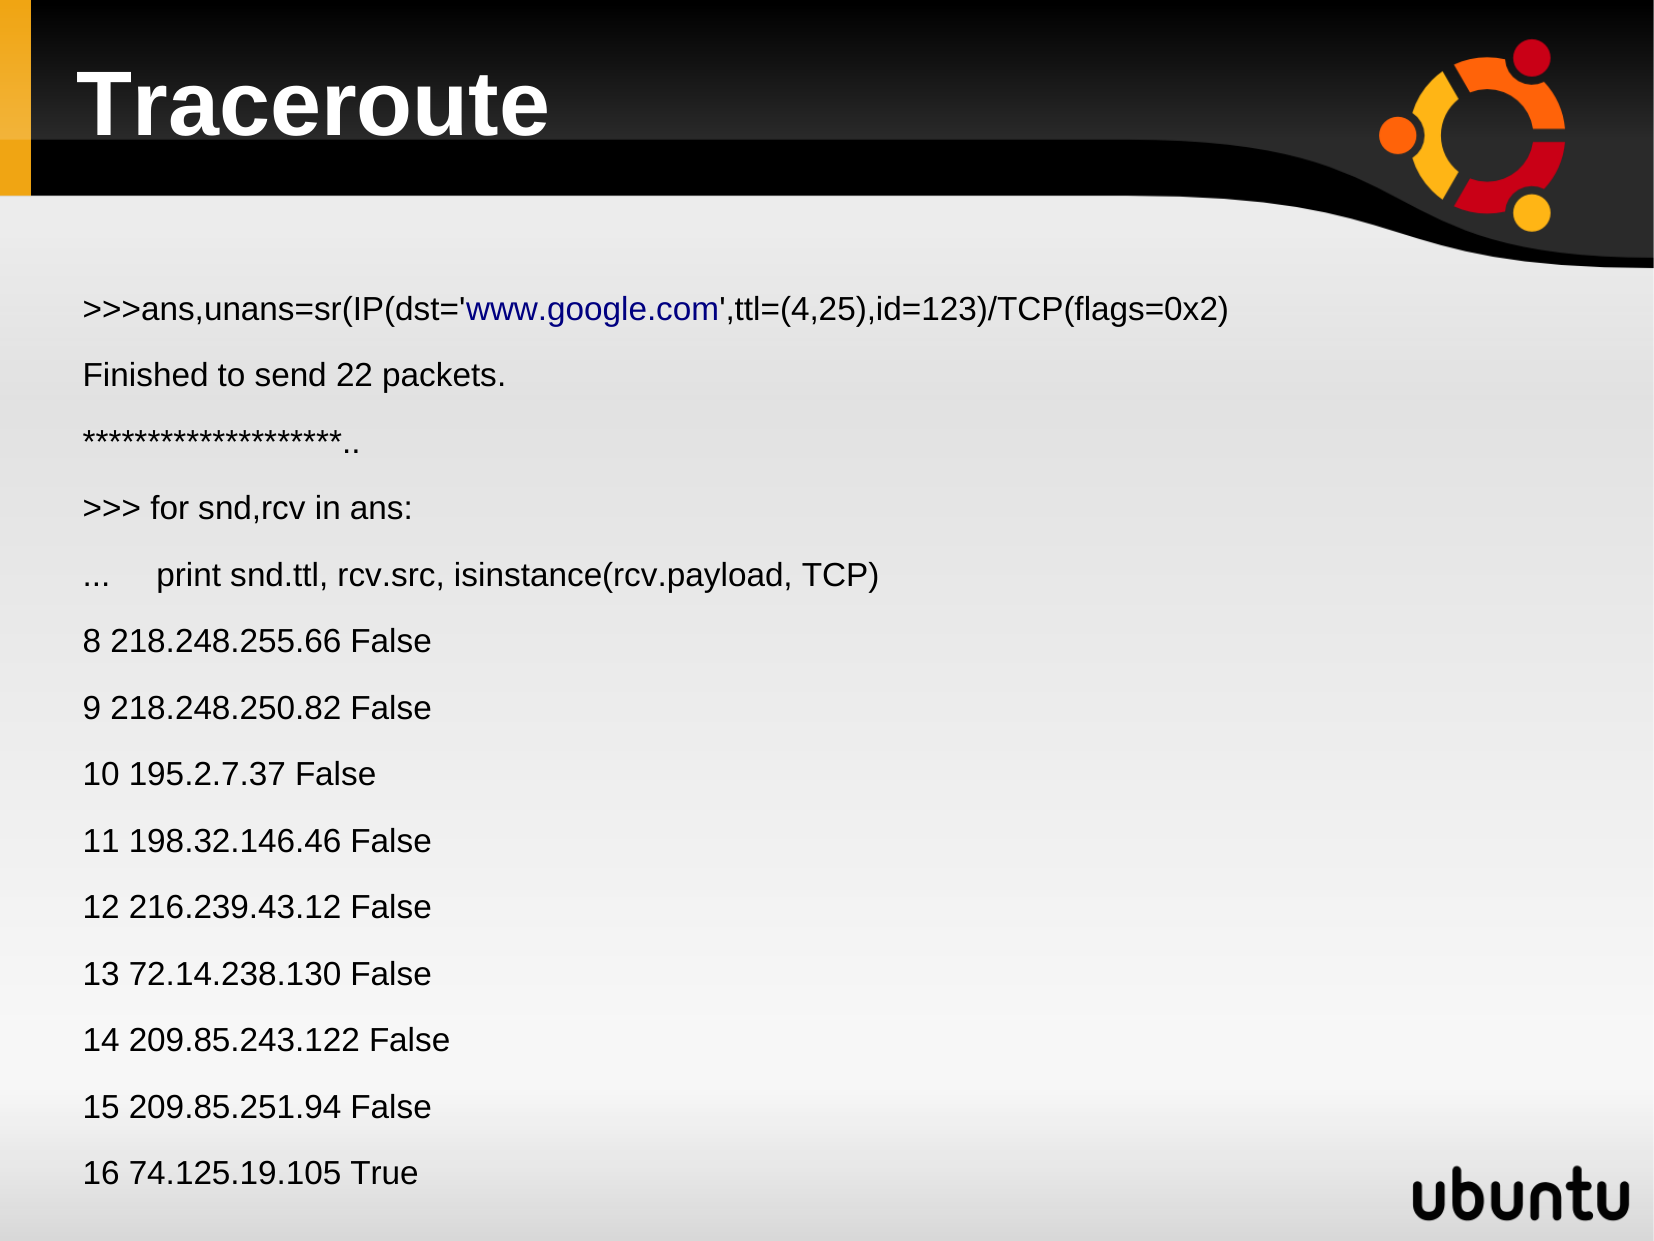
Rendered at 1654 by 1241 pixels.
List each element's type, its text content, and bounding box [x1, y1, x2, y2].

picture [0, 0, 1654, 1241]
list >>>ans,unans=sr(IP(dst='www.google.com',ttl=(4,25),id=123)/TCP(flags=0x2) Finished to send 22 packets. ********************.. >>> for snd,rcv in ans: ... print snd.ttl, rcv.src, isinstance(rcv.payload, TCP) 8 218.248.255.66 False 9 218.248.250.82 False 10 195.2.7.37 False 11 198.32.146.46 False 12 216.239.43.12 False 13 72.14.238.130 False 14 209.85.243.122 False 15 209.85.251.94 False 16 74.125.19.105 True [82, 290, 1571, 1192]
title Traceroute [76, 7, 1565, 200]
